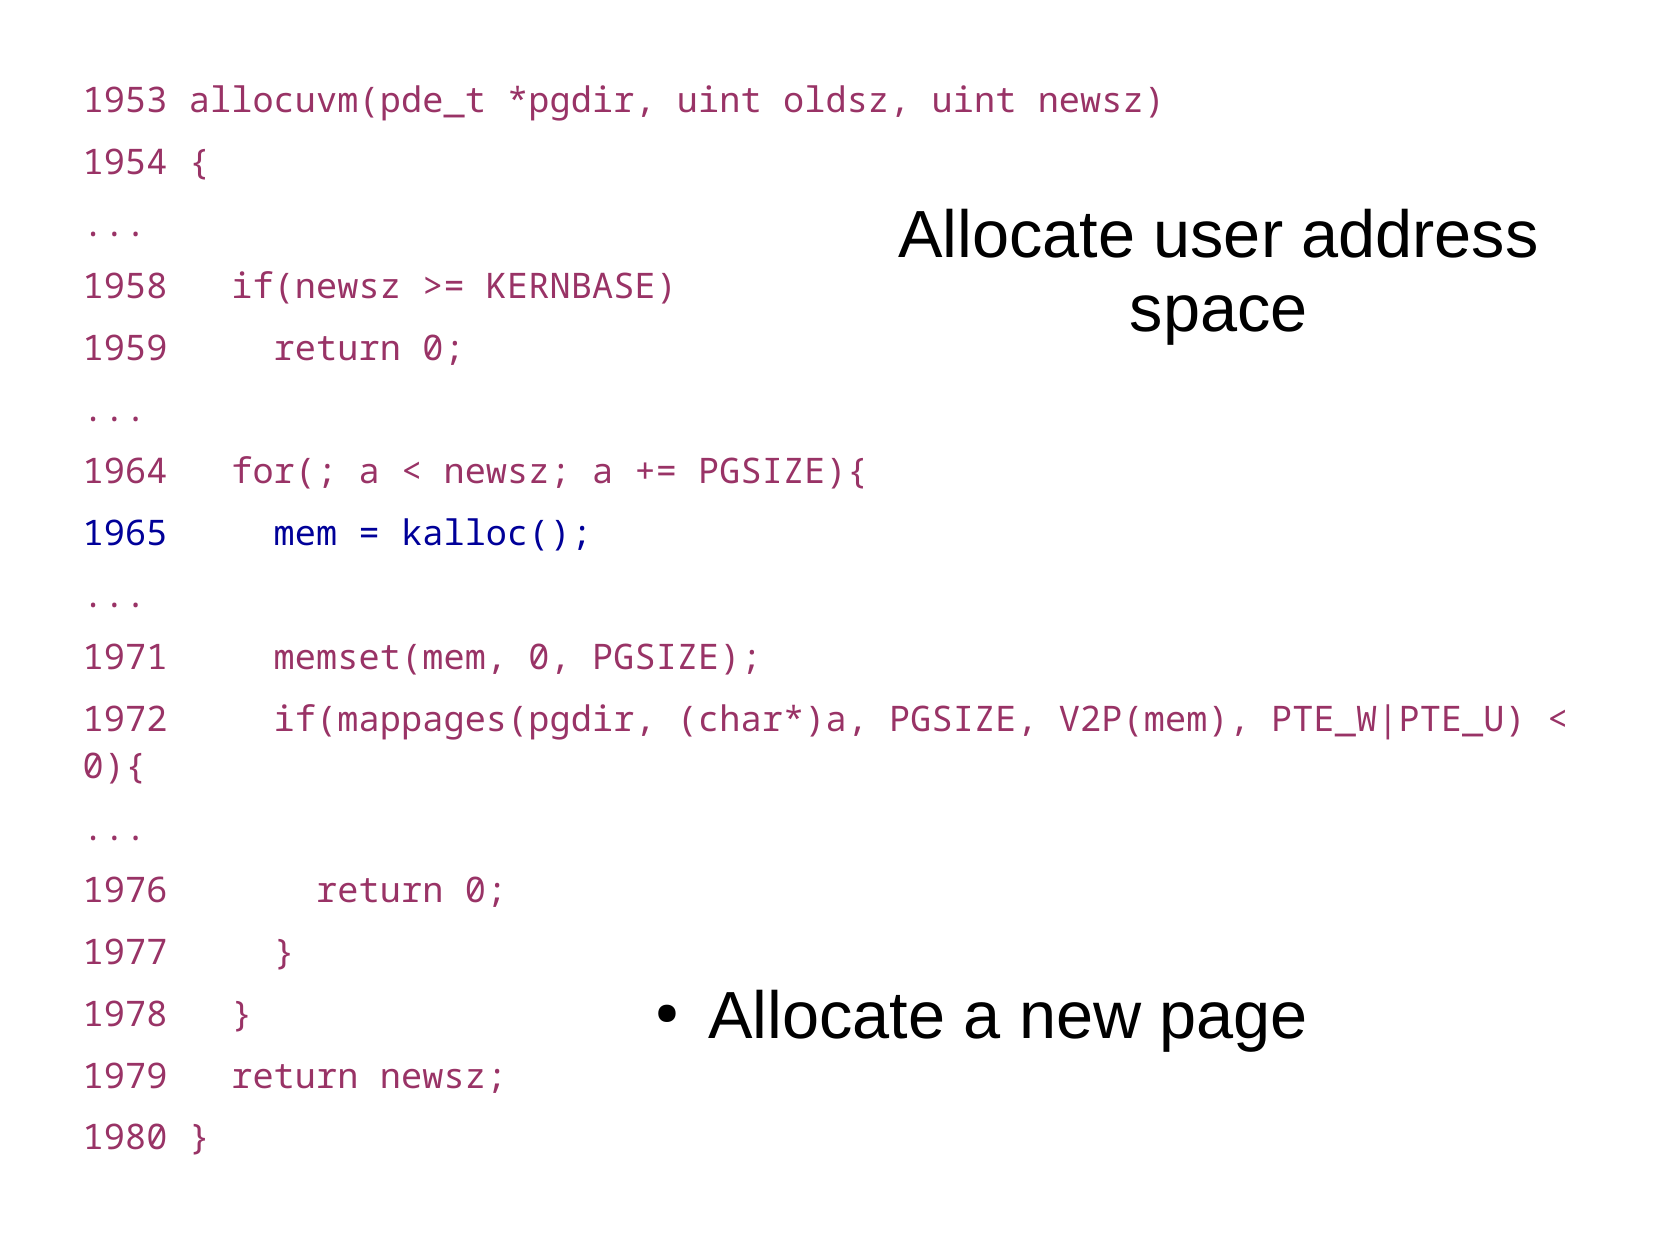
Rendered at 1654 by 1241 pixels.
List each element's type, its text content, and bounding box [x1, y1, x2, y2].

list 1953 allocuvm(pde_t *pgdir, uint oldsz, uint newsz) 1954 { ... 1958 if(newsz >= KERNBASE) 1959 return 0; ... 1964 for(; a < newsz; a += PGSIZE){ 1965 mem = kalloc(); ... 1971 memset(mem, 0, PGSIZE); 1972 if(mappages(pgdir, (char*)a, PGSIZE, V2P(mem), PTE_W|PTE_U) < 0){ ... 1976 return 0; 1977 } 1978 } 1979 return newsz; 1980 } [82, 75, 1571, 1163]
list Allocate a new page [637, 978, 1530, 1126]
title Allocate user address space [825, 167, 1613, 376]
